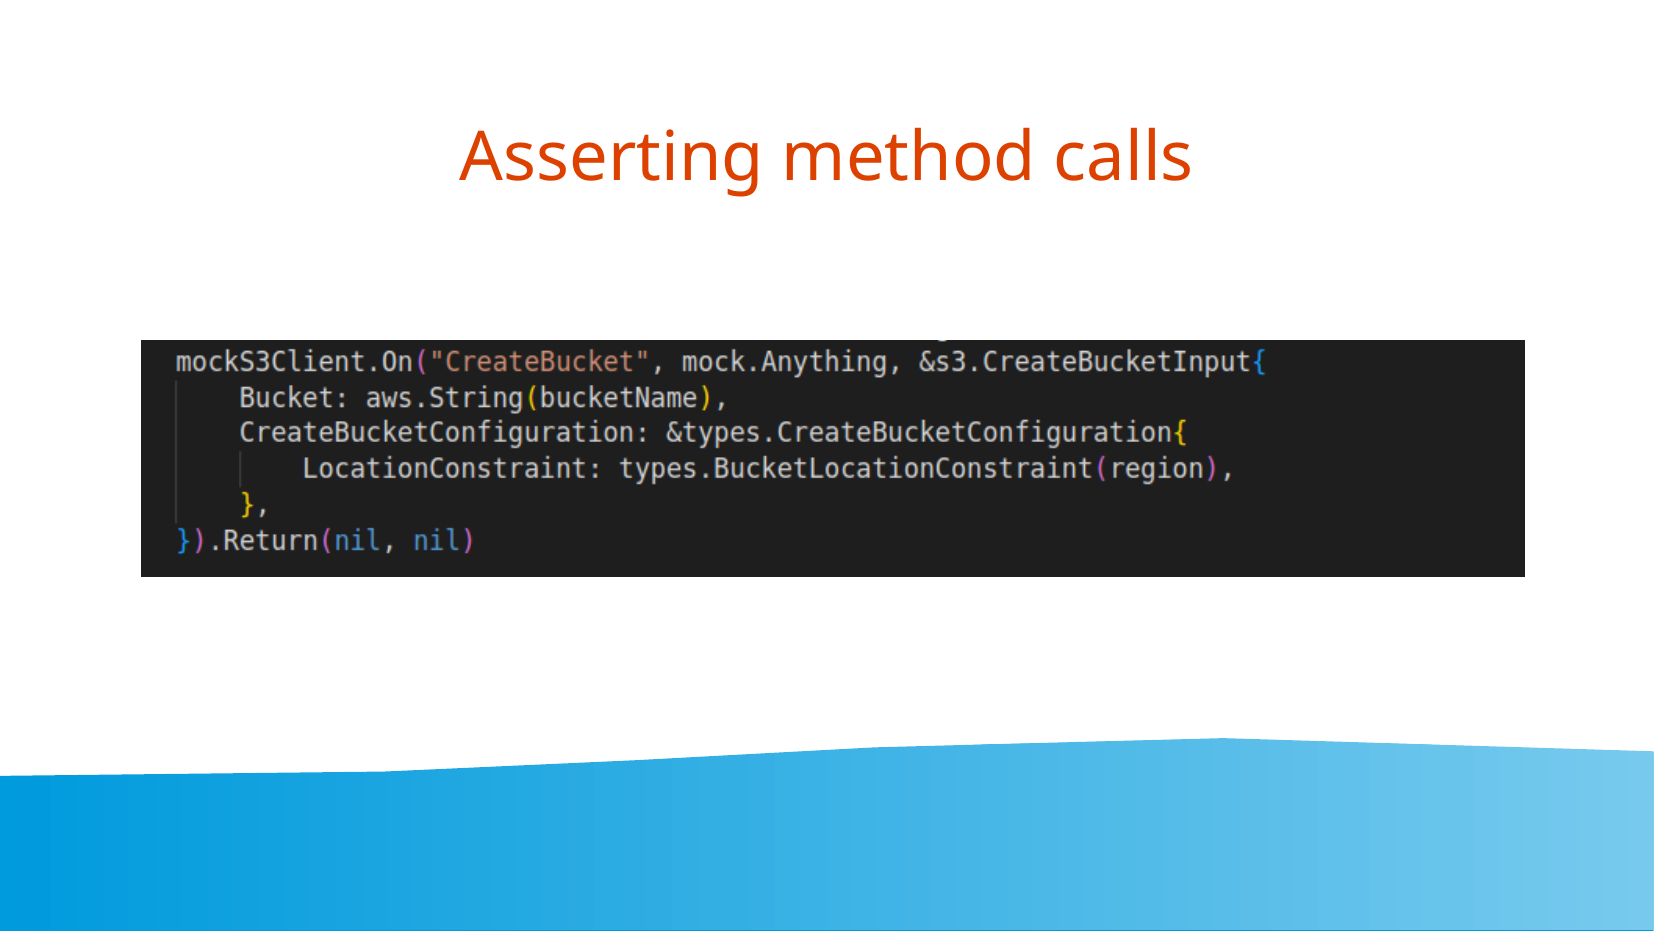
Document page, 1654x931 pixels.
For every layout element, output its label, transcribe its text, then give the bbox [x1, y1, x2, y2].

picture [141, 340, 1525, 577]
title Asserting method calls [88, 73, 1565, 234]
